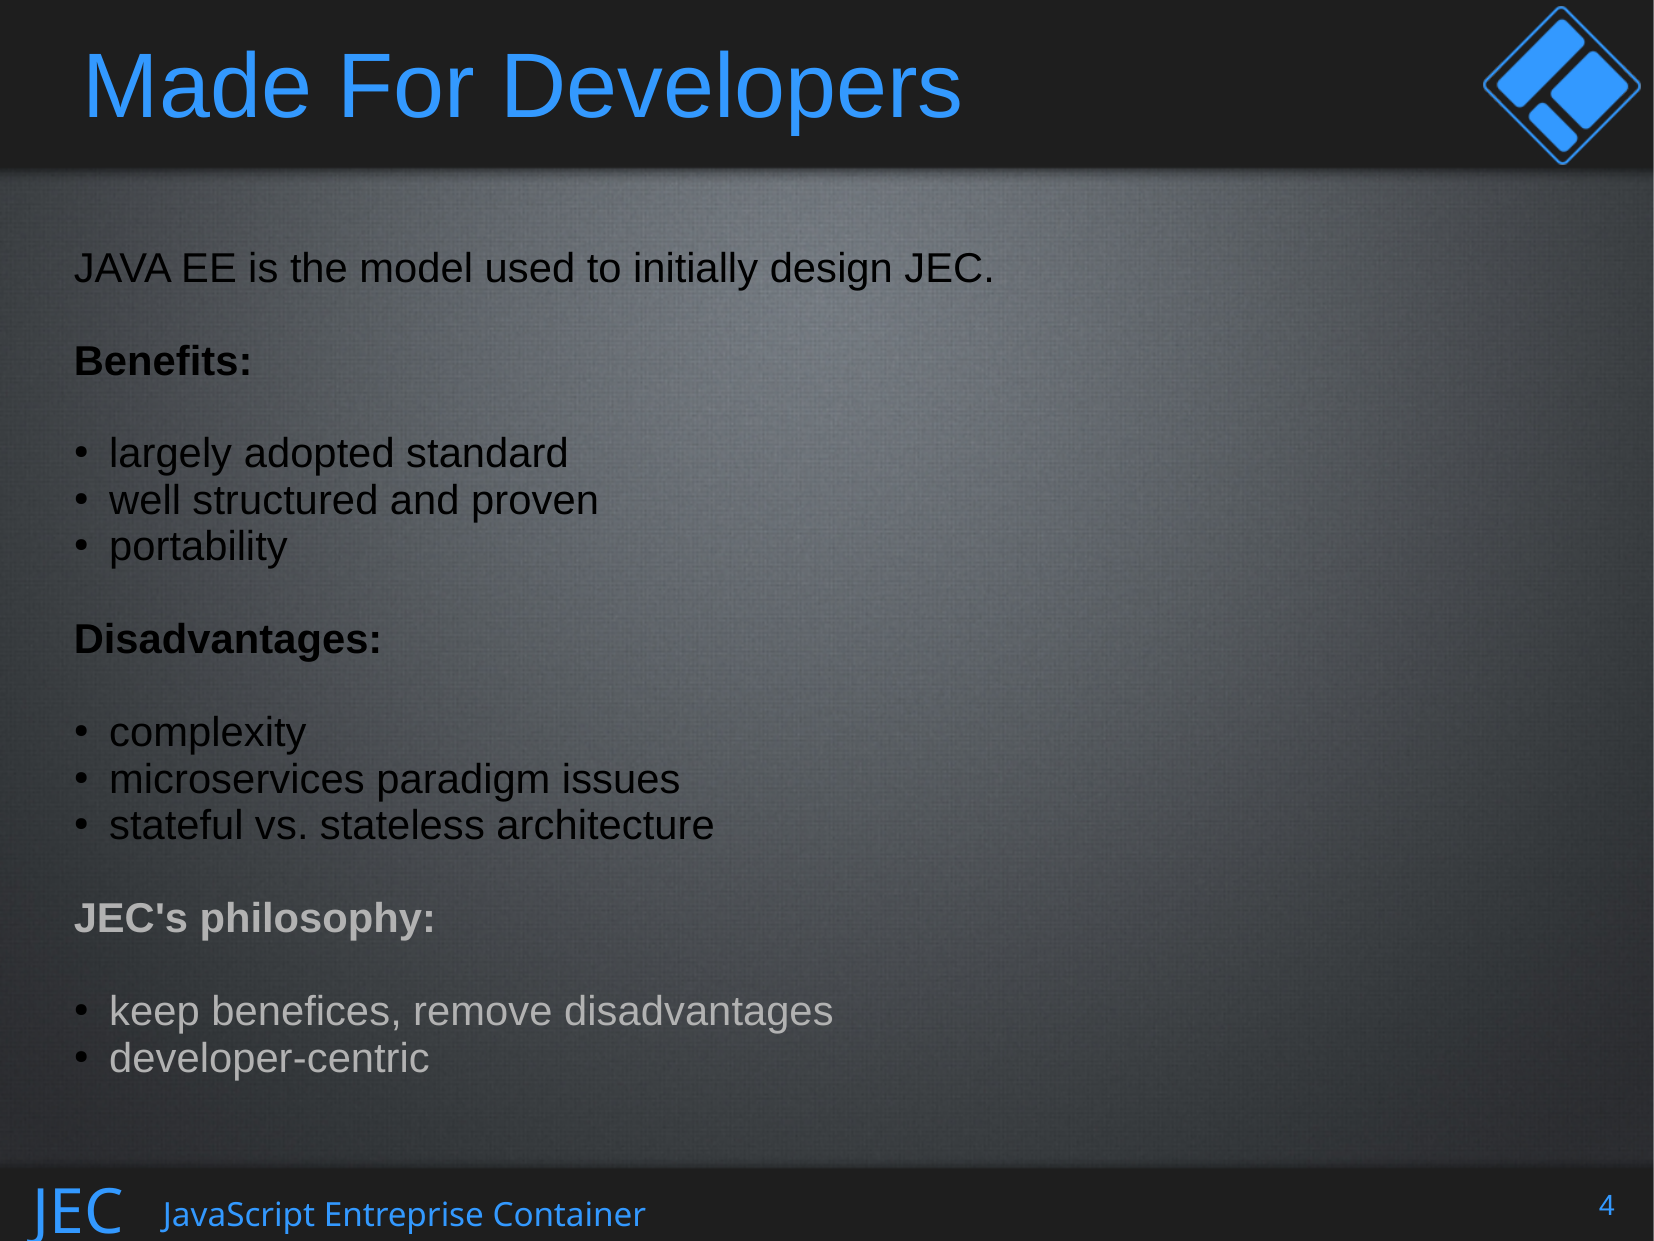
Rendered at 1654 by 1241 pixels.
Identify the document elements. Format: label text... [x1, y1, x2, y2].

text_box JavaScript Entreprise Container [148, 1183, 651, 1241]
text_box 4 [744, 1181, 1630, 1229]
text_box JAVA EE is the model used to initially design JEC. Benefits: largely adopted standard well structured and proven portability Disadvantages: complexity microservices paradigm issues stateful vs. stateless architecture JEC's philosophy: keep benefices, remove disadvantages developer-centric [59, 236, 1595, 1096]
text_box JEC [17, 1159, 149, 1241]
title Made For Developers [82, 23, 1441, 147]
picture [0, 0, 1654, 1241]
